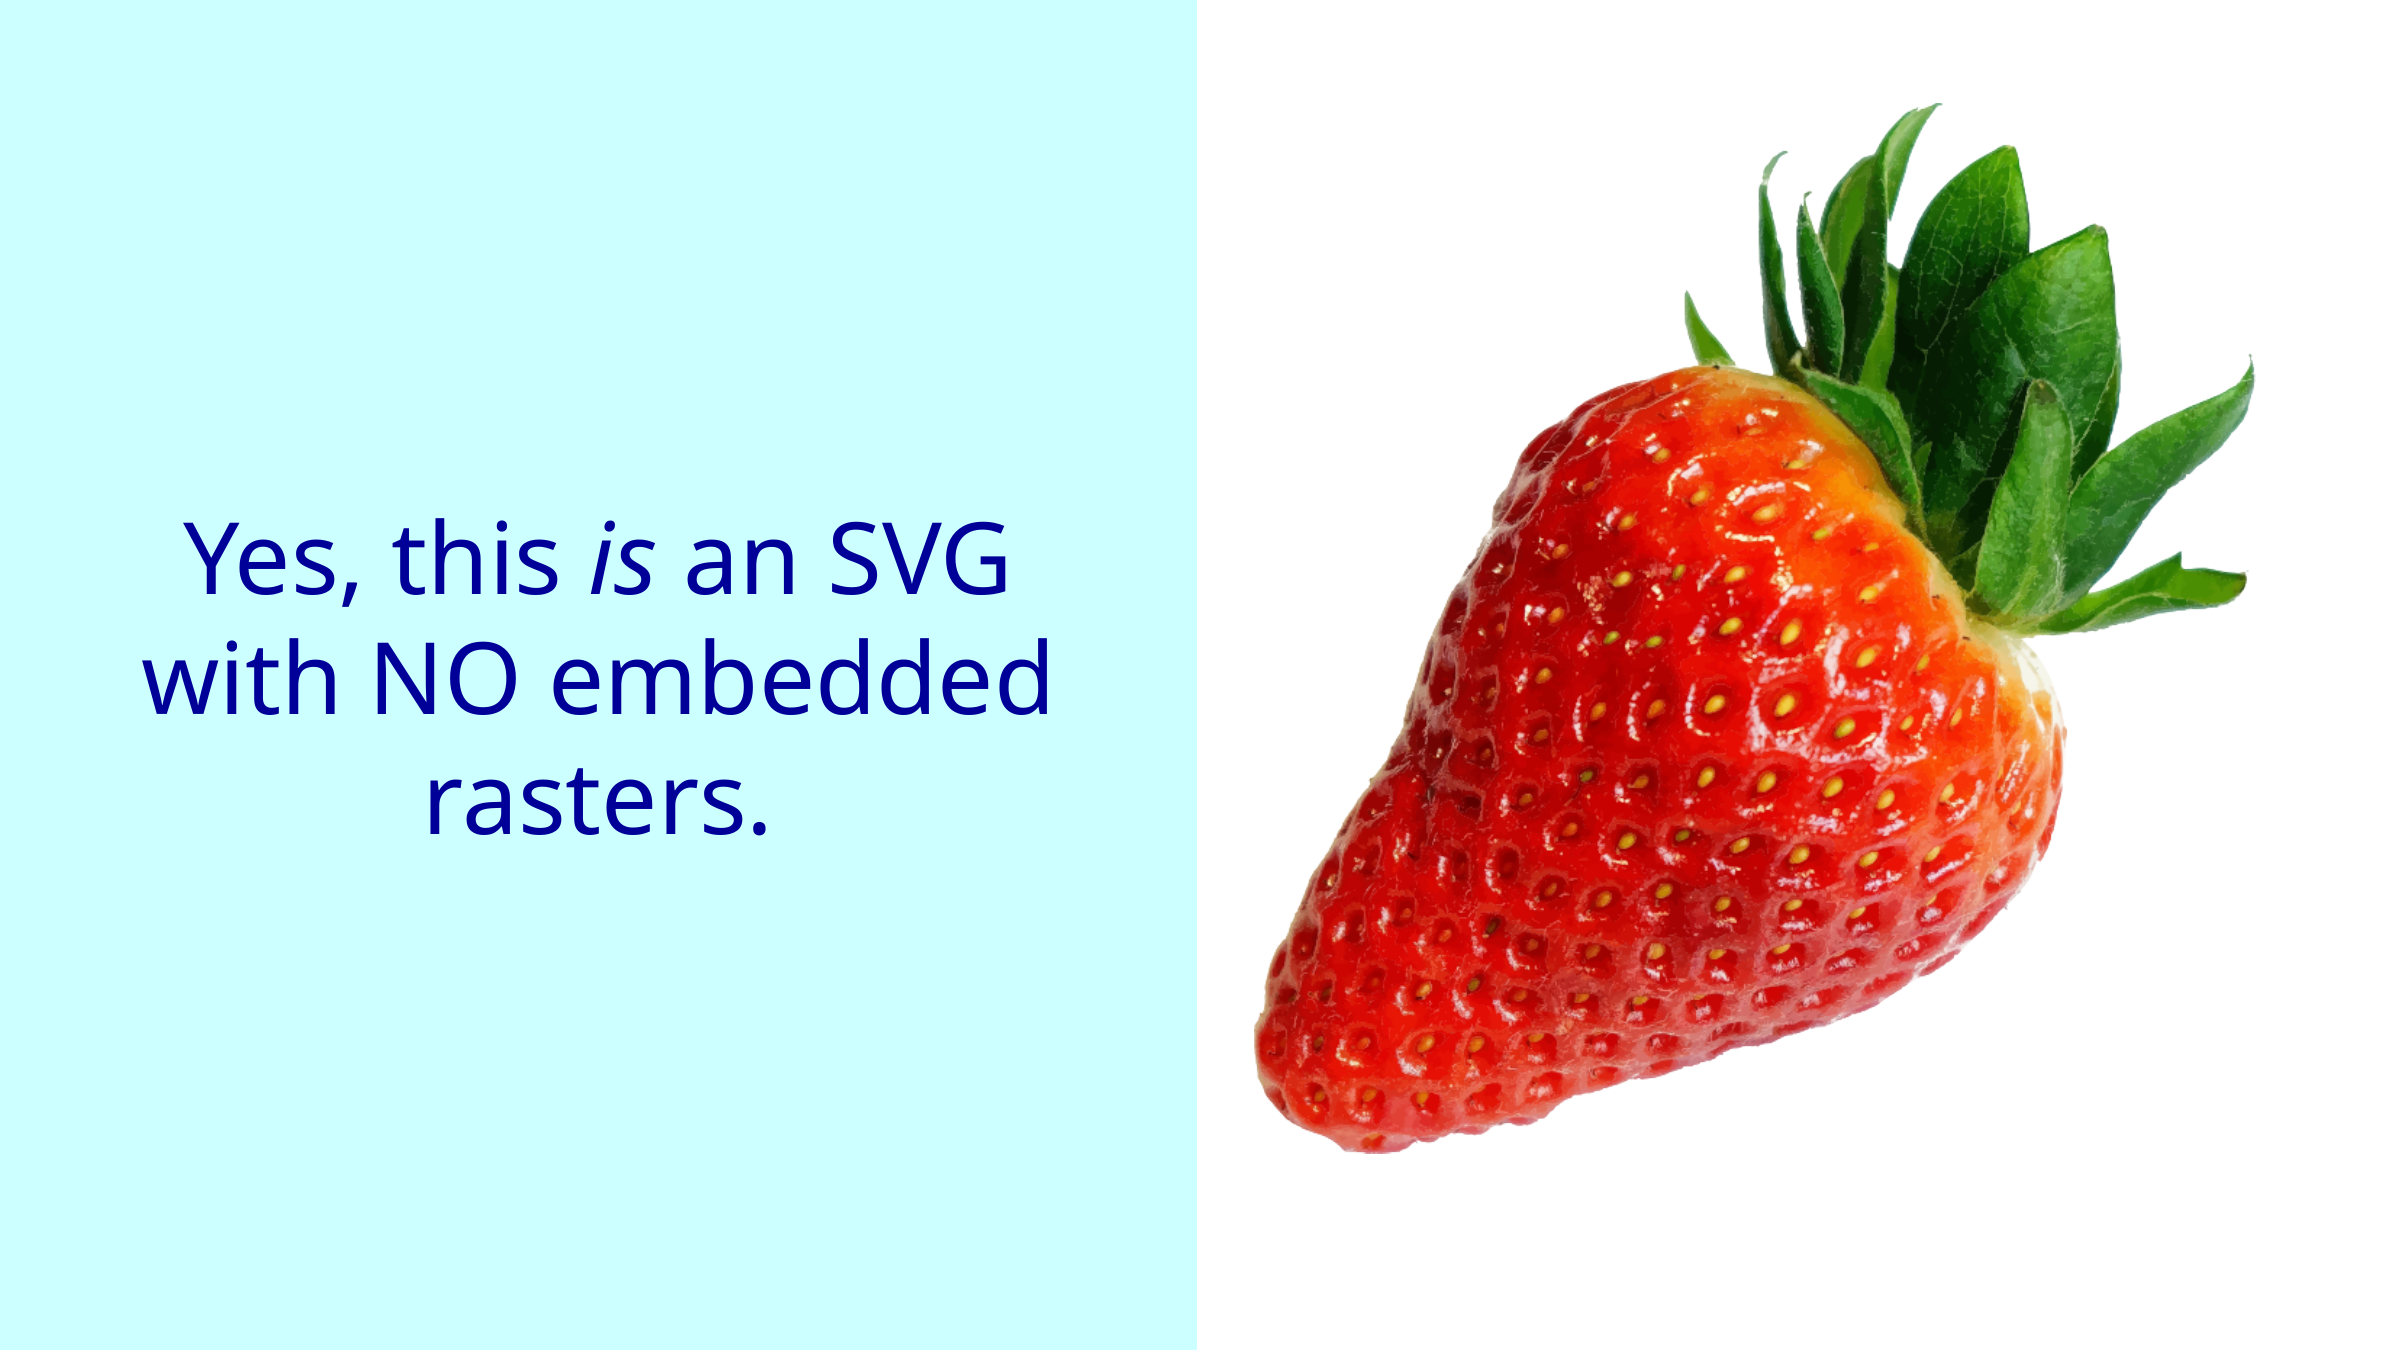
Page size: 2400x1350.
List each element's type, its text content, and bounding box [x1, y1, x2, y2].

picture [1254, 103, 2256, 1154]
text_box Yes, this is an SVG with NO embedded rasters. [0, 0, 1197, 1350]
